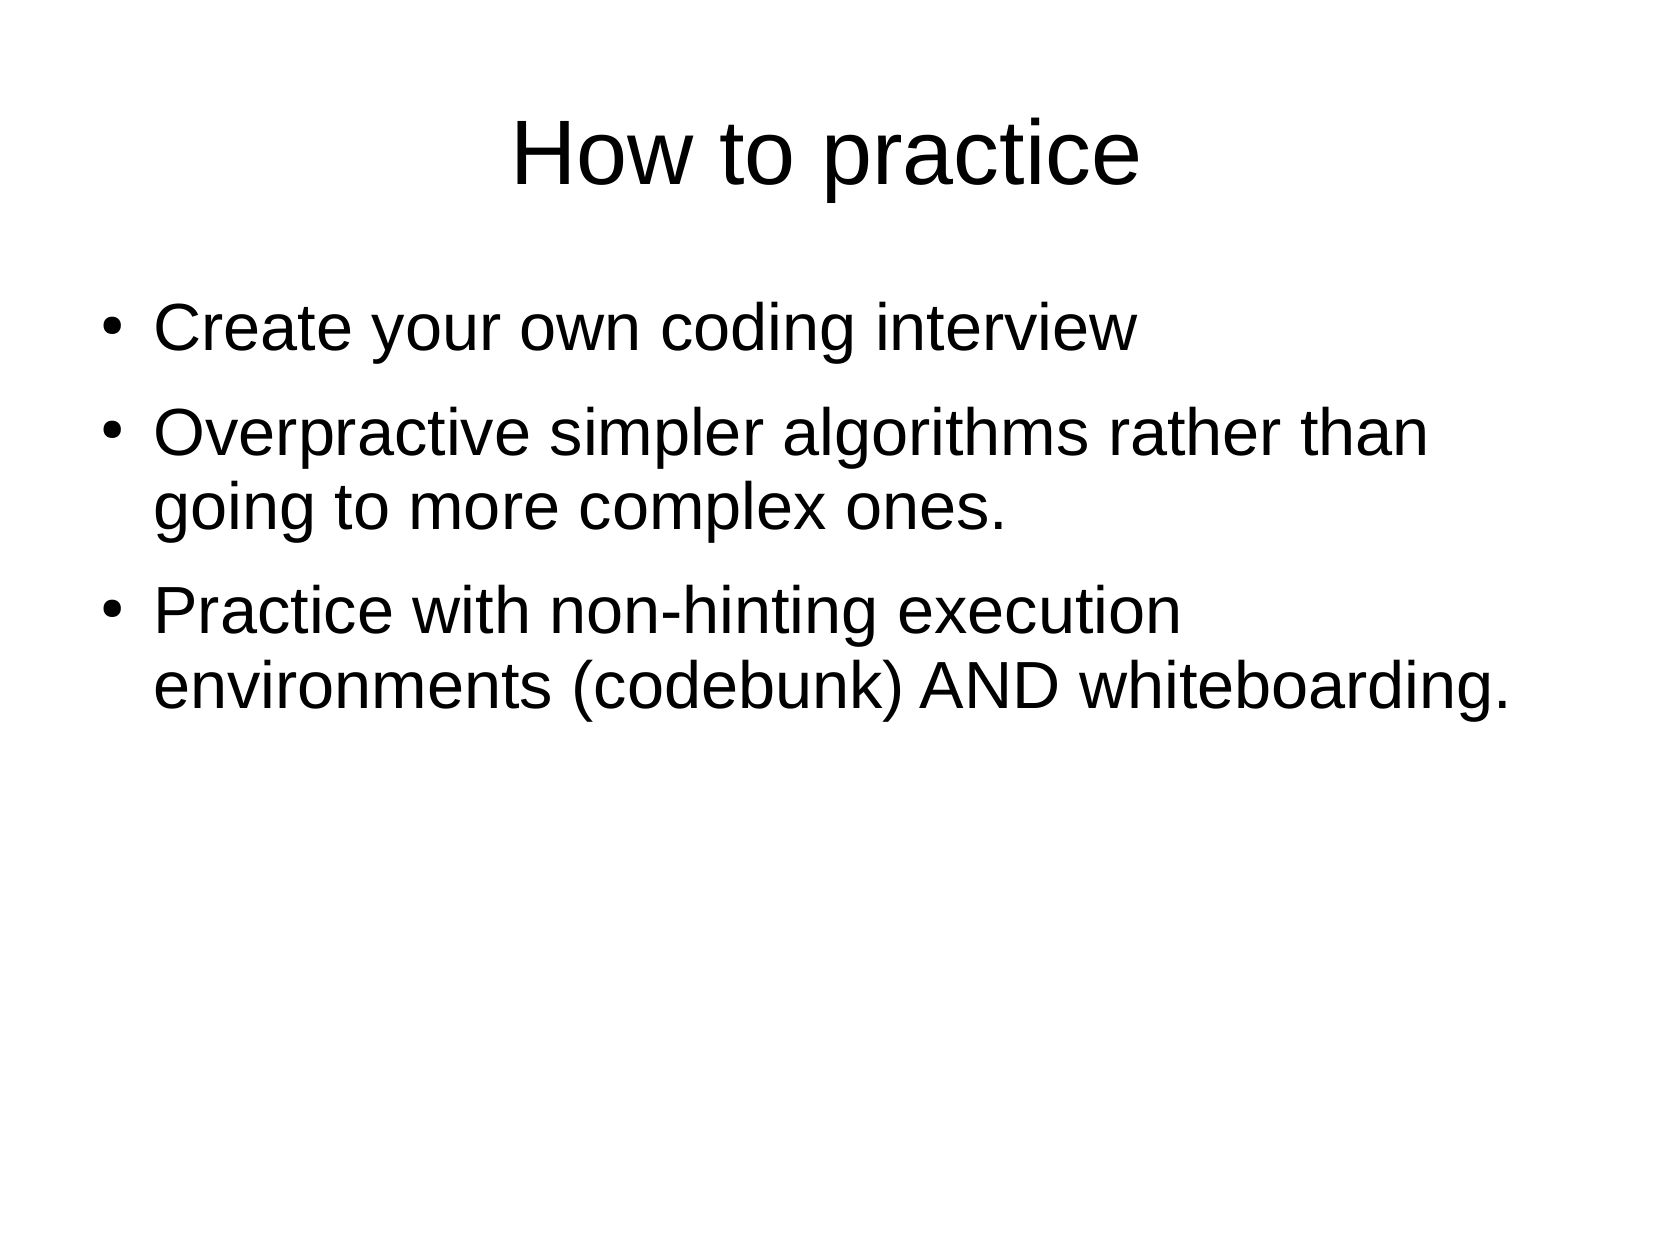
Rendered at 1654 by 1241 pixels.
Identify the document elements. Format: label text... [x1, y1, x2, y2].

list Create your own coding interview Overpractive simpler algorithms rather than going to more complex ones. Practice with non-hinting execution environments (codebunk) AND whiteboarding. [82, 290, 1571, 1010]
title How to practice [82, 49, 1571, 257]
